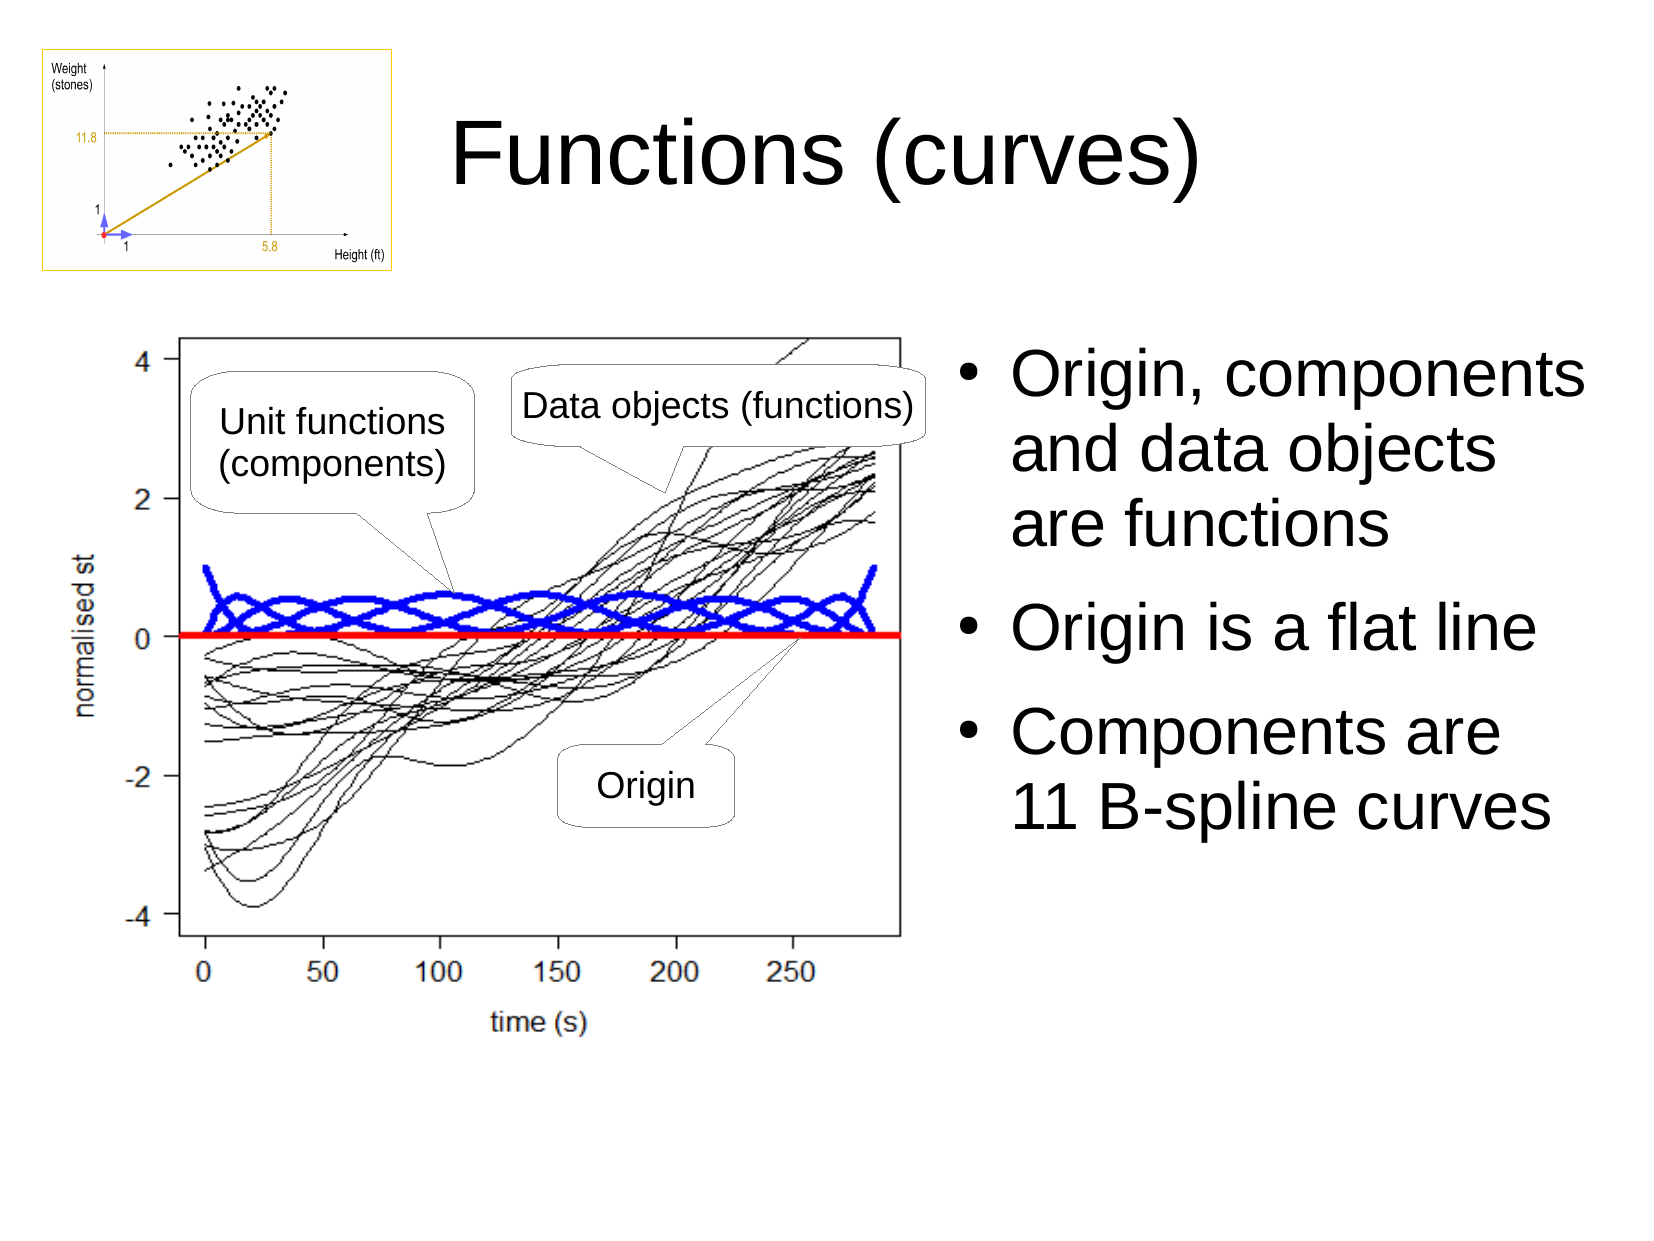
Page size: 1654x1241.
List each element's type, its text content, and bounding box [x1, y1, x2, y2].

text_box Unit functions (components) [190, 371, 475, 594]
text_box Data objects (functions) [511, 364, 926, 493]
list Origin, components and data objects are functions Origin is a flat line Components are 11 B-spline curves [939, 336, 1589, 1115]
title Functions (curves) [392, 49, 1571, 257]
text_box Origin [557, 637, 801, 828]
picture [42, 49, 957, 1063]
